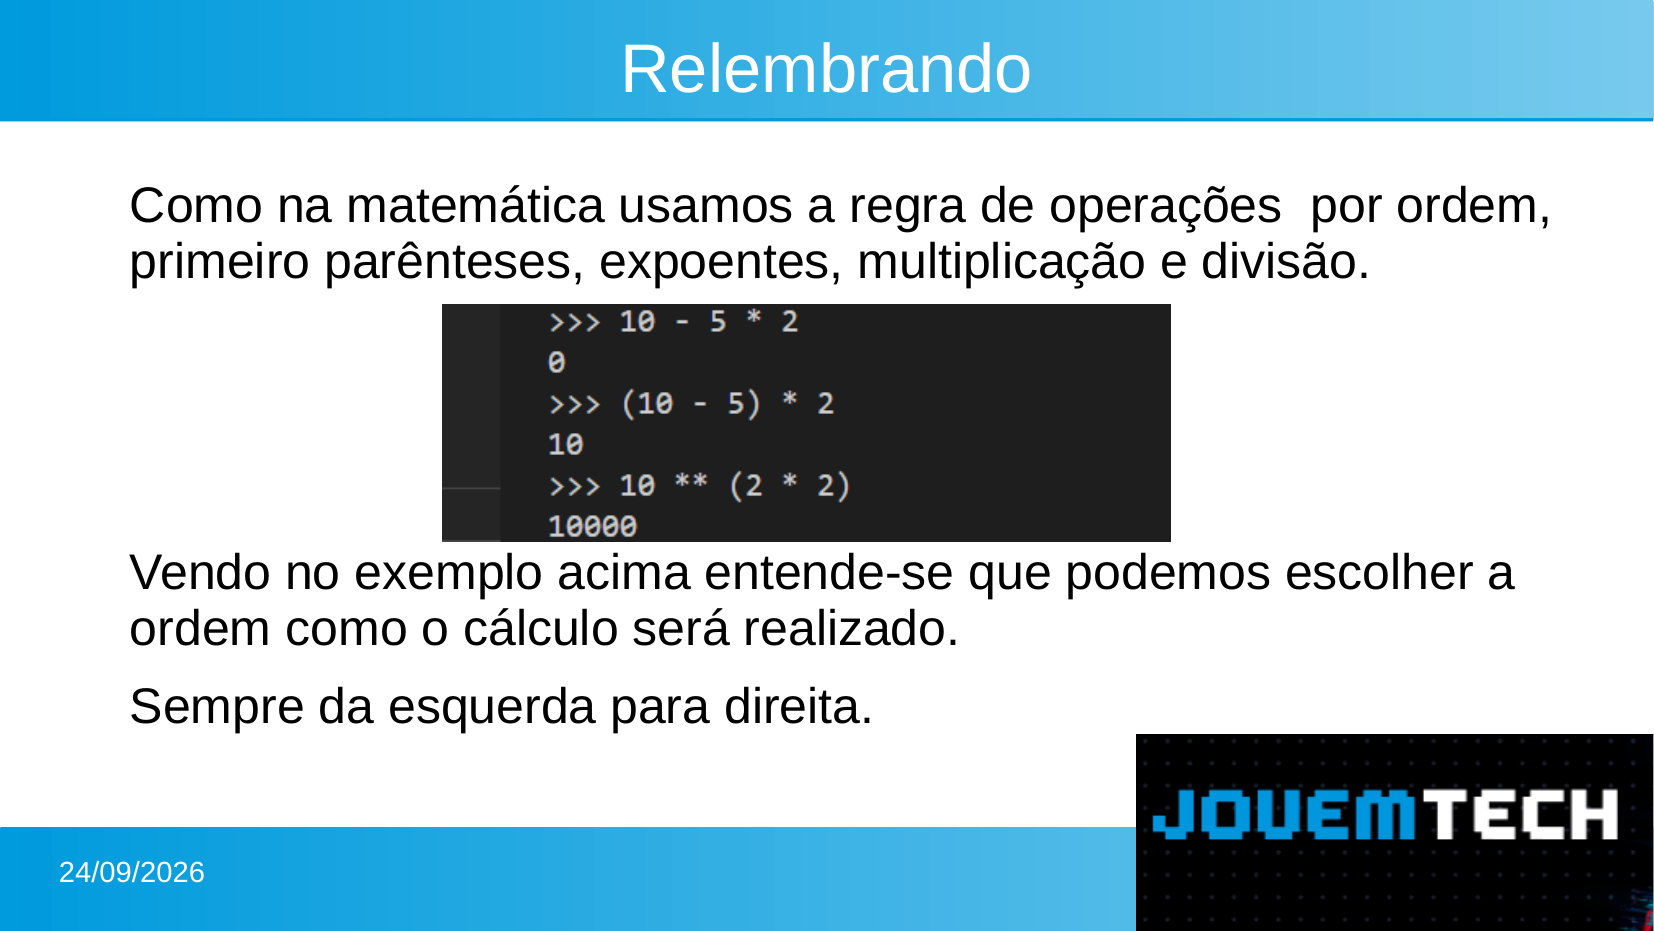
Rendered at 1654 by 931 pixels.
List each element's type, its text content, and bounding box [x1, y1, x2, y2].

picture [442, 304, 1171, 542]
title Relembrando [59, 29, 1595, 108]
list Como na matemática usamos a regra de operações por ordem, primeiro parênteses, expoentes, multiplicação e divisão. Vendo no exemplo acima entende-se que podemos escolher a ordem como o cálculo será realizado. Sempre da esquerda para direita. [59, 177, 1595, 768]
picture [1136, 734, 1654, 931]
